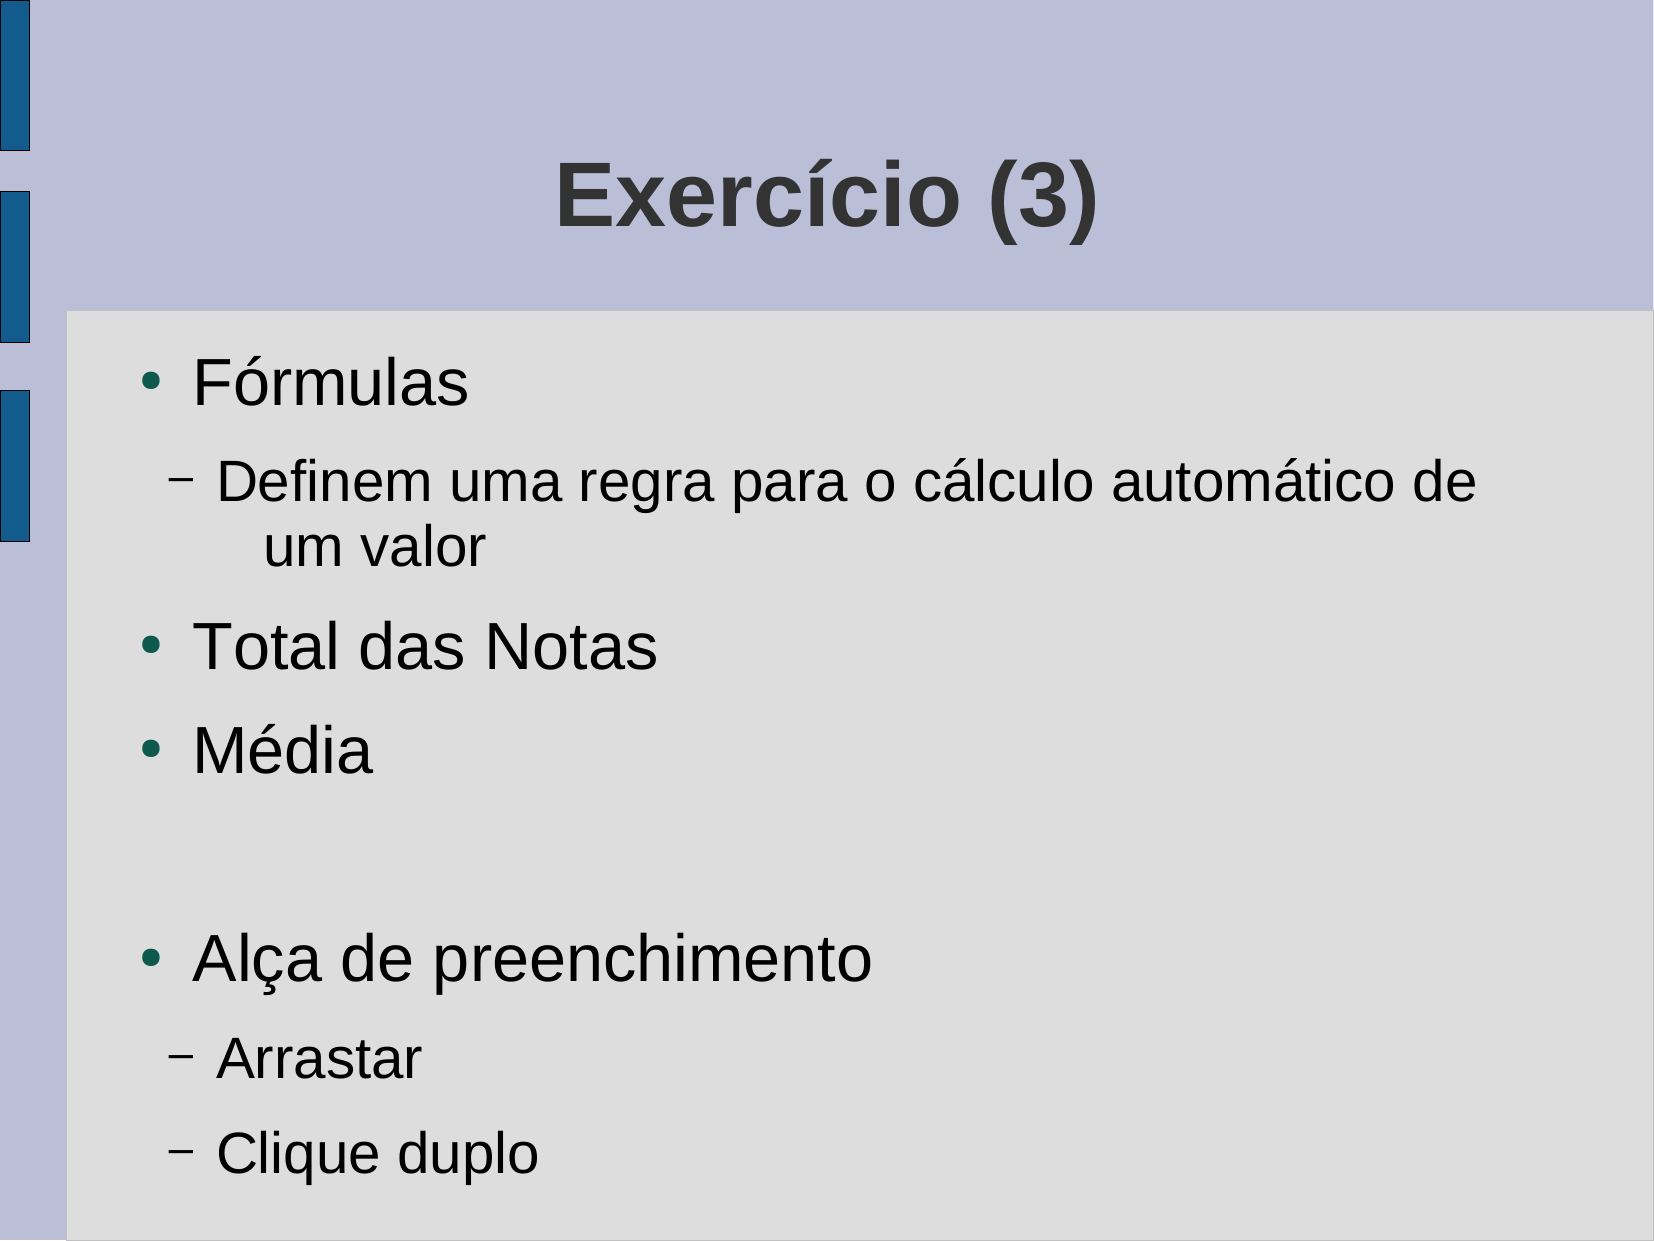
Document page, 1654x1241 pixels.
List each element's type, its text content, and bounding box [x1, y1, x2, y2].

title Exercício (3) [121, 98, 1534, 291]
list Fórmulas Definem uma regra para o cálculo automático de um valor Total das Notas Média Alça de preenchimento Arrastar Clique duplo [121, 344, 1534, 1185]
